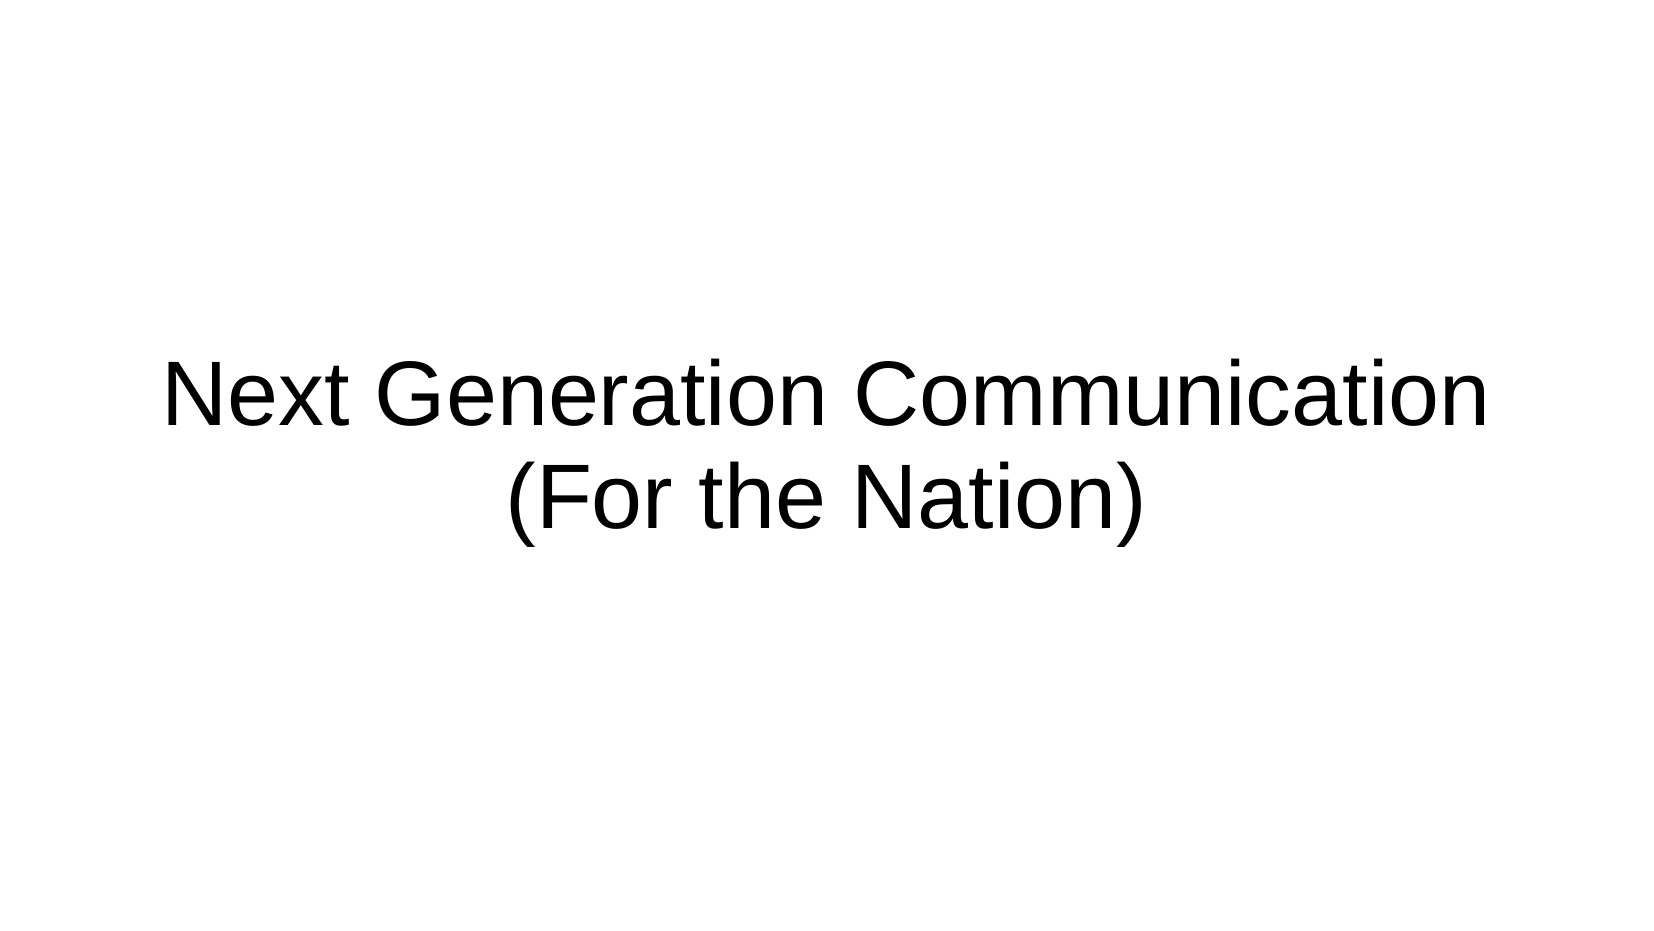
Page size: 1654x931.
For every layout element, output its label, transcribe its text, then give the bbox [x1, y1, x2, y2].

title Next Generation Communication (For the Nation) [82, 342, 1571, 548]
